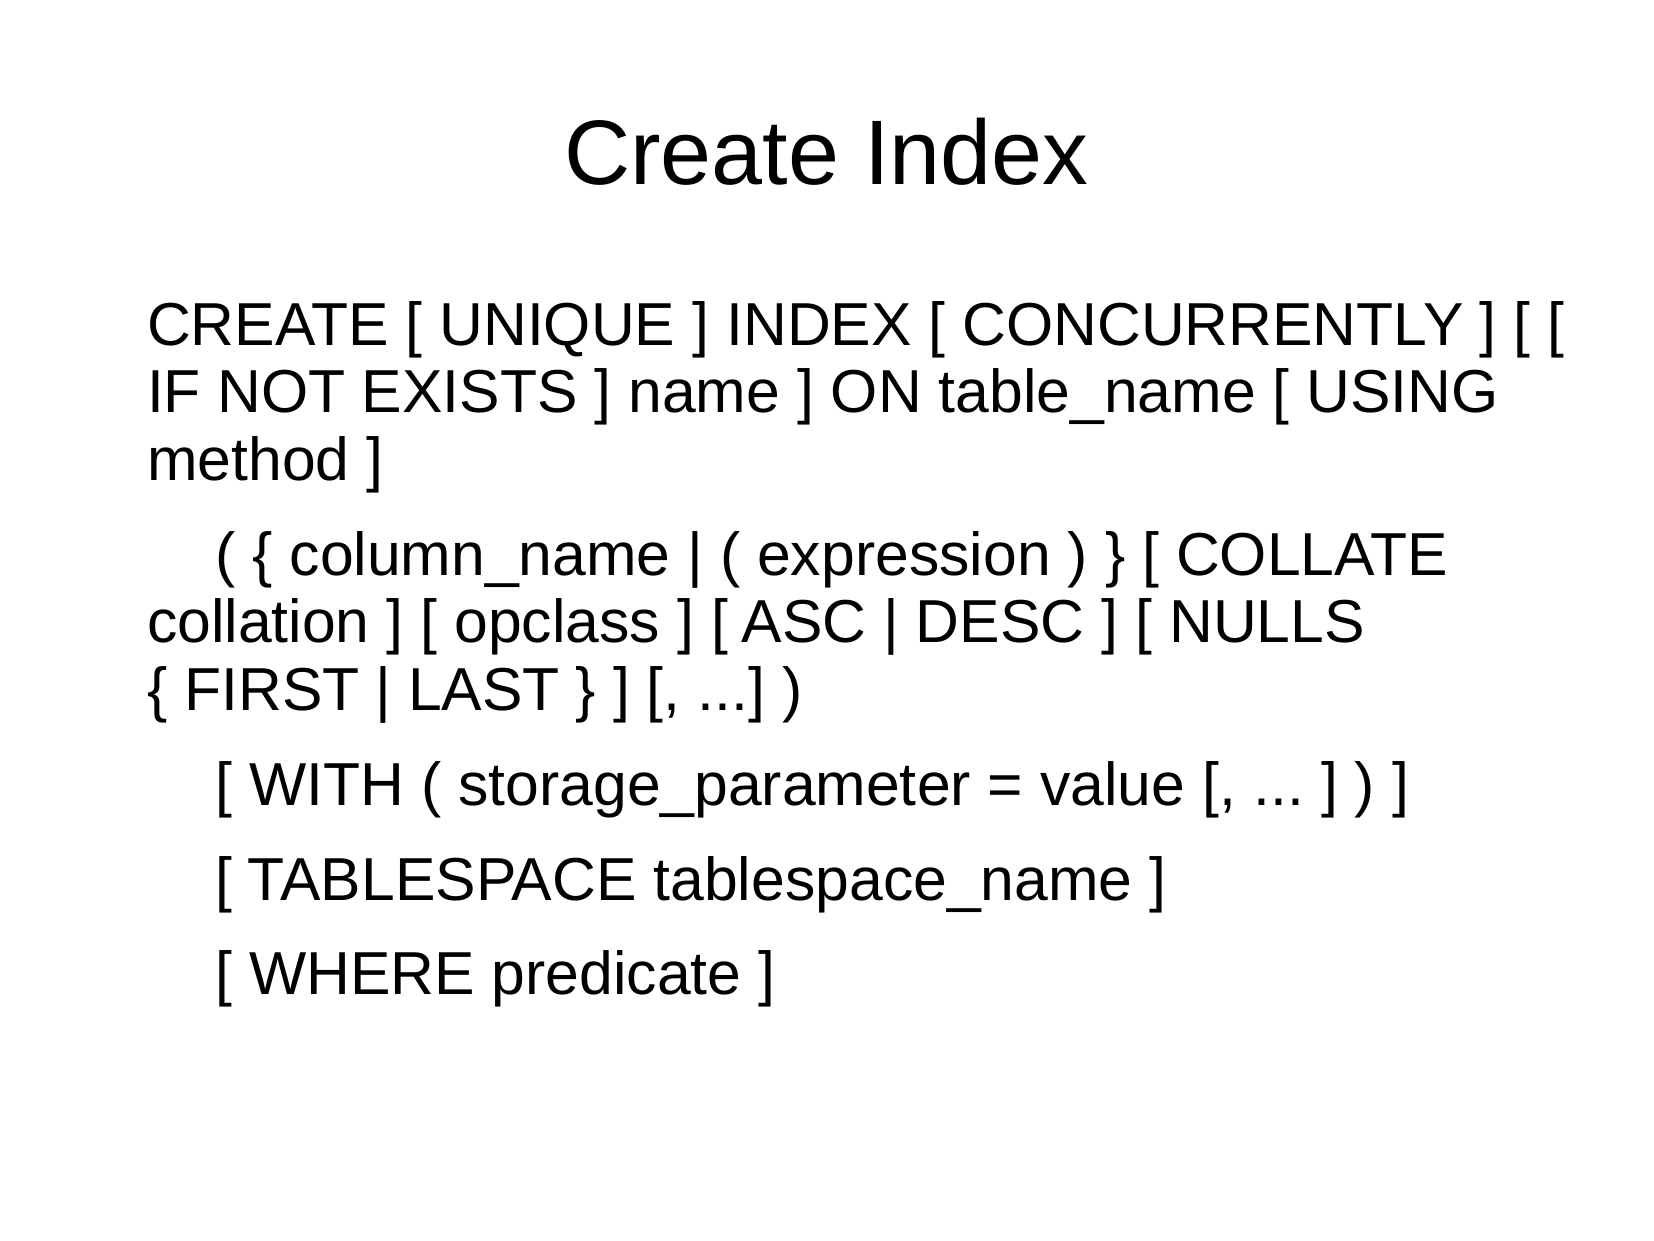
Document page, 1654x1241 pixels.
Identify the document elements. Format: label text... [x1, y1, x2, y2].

title Create Index [82, 49, 1571, 257]
list CREATE [ UNIQUE ] INDEX [ CONCURRENTLY ] [ [ IF NOT EXISTS ] name ] ON table_name [ USING method ] ( { column_name | ( expression ) } [ COLLATE collation ] [ opclass ] [ ASC | DESC ] [ NULLS { FIRST | LAST } ] [, ...] ) [ WITH ( storage_parameter = value [, ... ] ) ] [ TABLESPACE tablespace_name ] [ WHERE predicate ] [82, 290, 1571, 1010]
